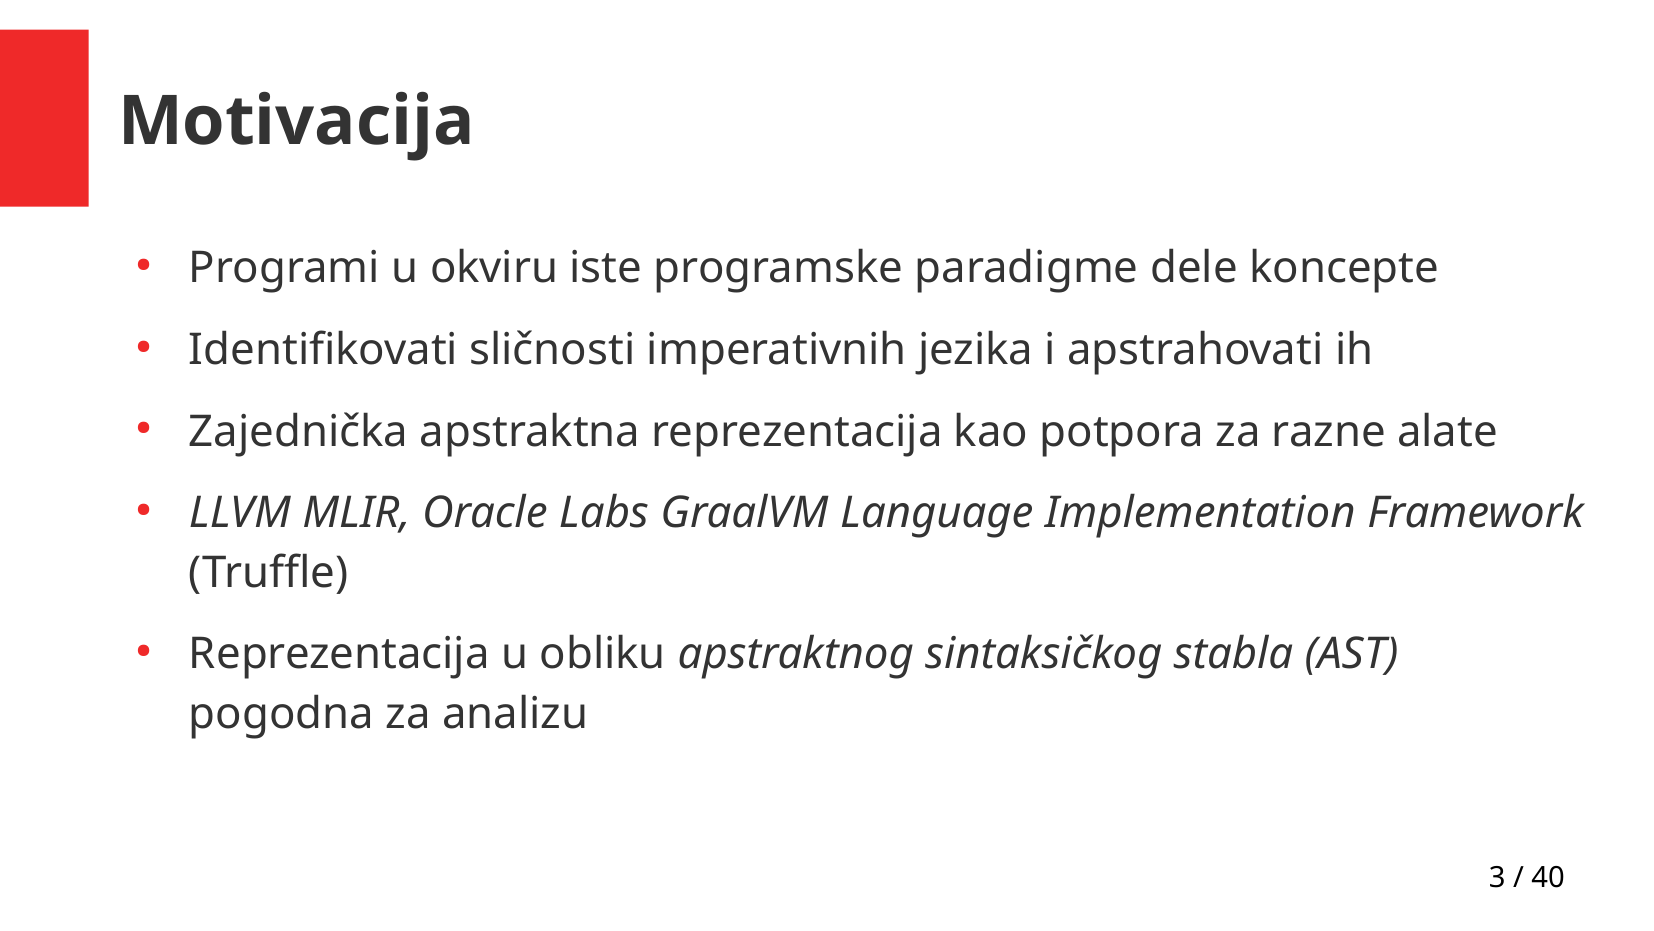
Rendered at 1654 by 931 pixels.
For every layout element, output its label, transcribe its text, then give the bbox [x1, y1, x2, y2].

title Motivacija [118, 29, 1595, 207]
list Programi u okviru iste programske paradigme dele koncepte Identifikovati sličnosti imperativnih jezika i apstrahovati ih Zajednička apstraktna reprezentacija kao potpora za razne alate LLVM MLIR, Oracle Labs GraalVM Language Implementation Framework (Truffle) Reprezentacija u obliku apstraktnog sintaksičkog stabla (AST) pogodna za analizu [118, 236, 1595, 798]
